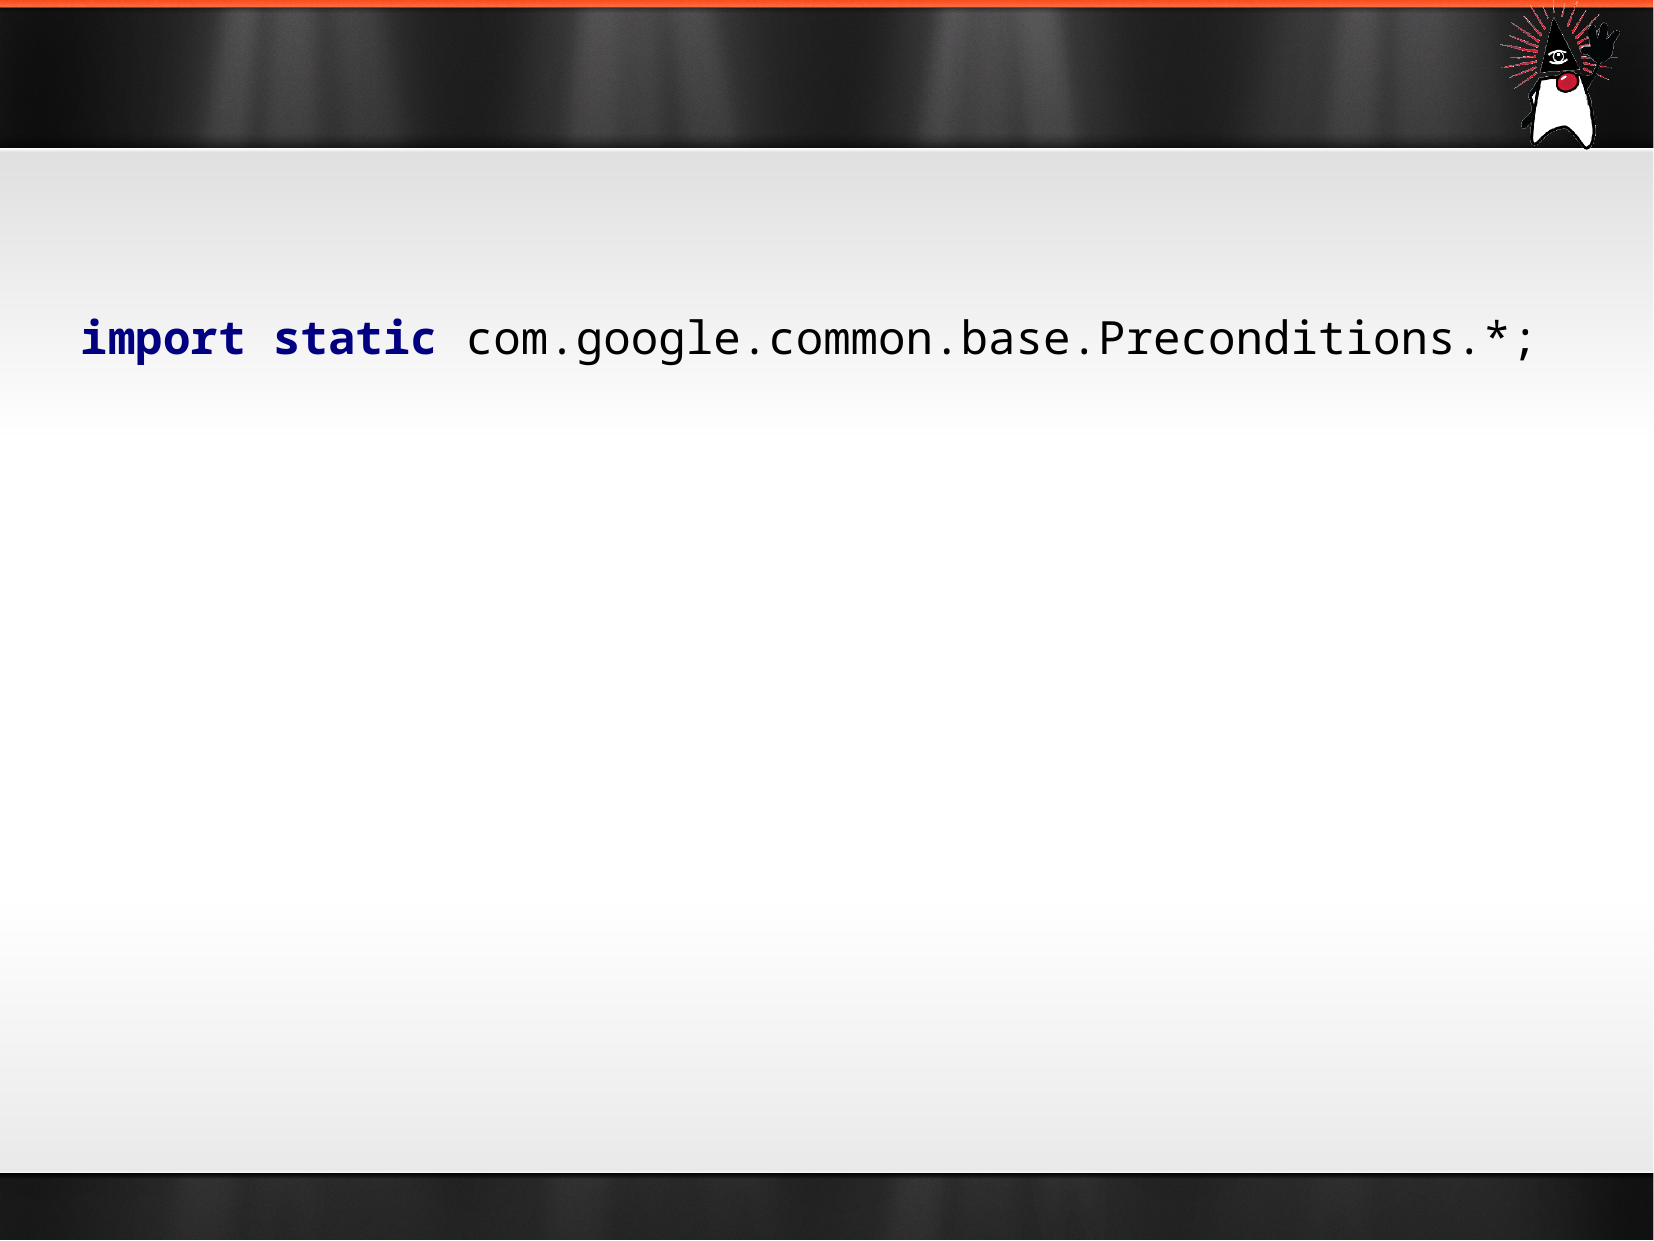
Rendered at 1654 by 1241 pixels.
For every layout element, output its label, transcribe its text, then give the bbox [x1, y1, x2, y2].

picture [0, 0, 1654, 1240]
subtitle import static com.google.common.base.Preconditions.*; [80, 305, 1654, 1125]
